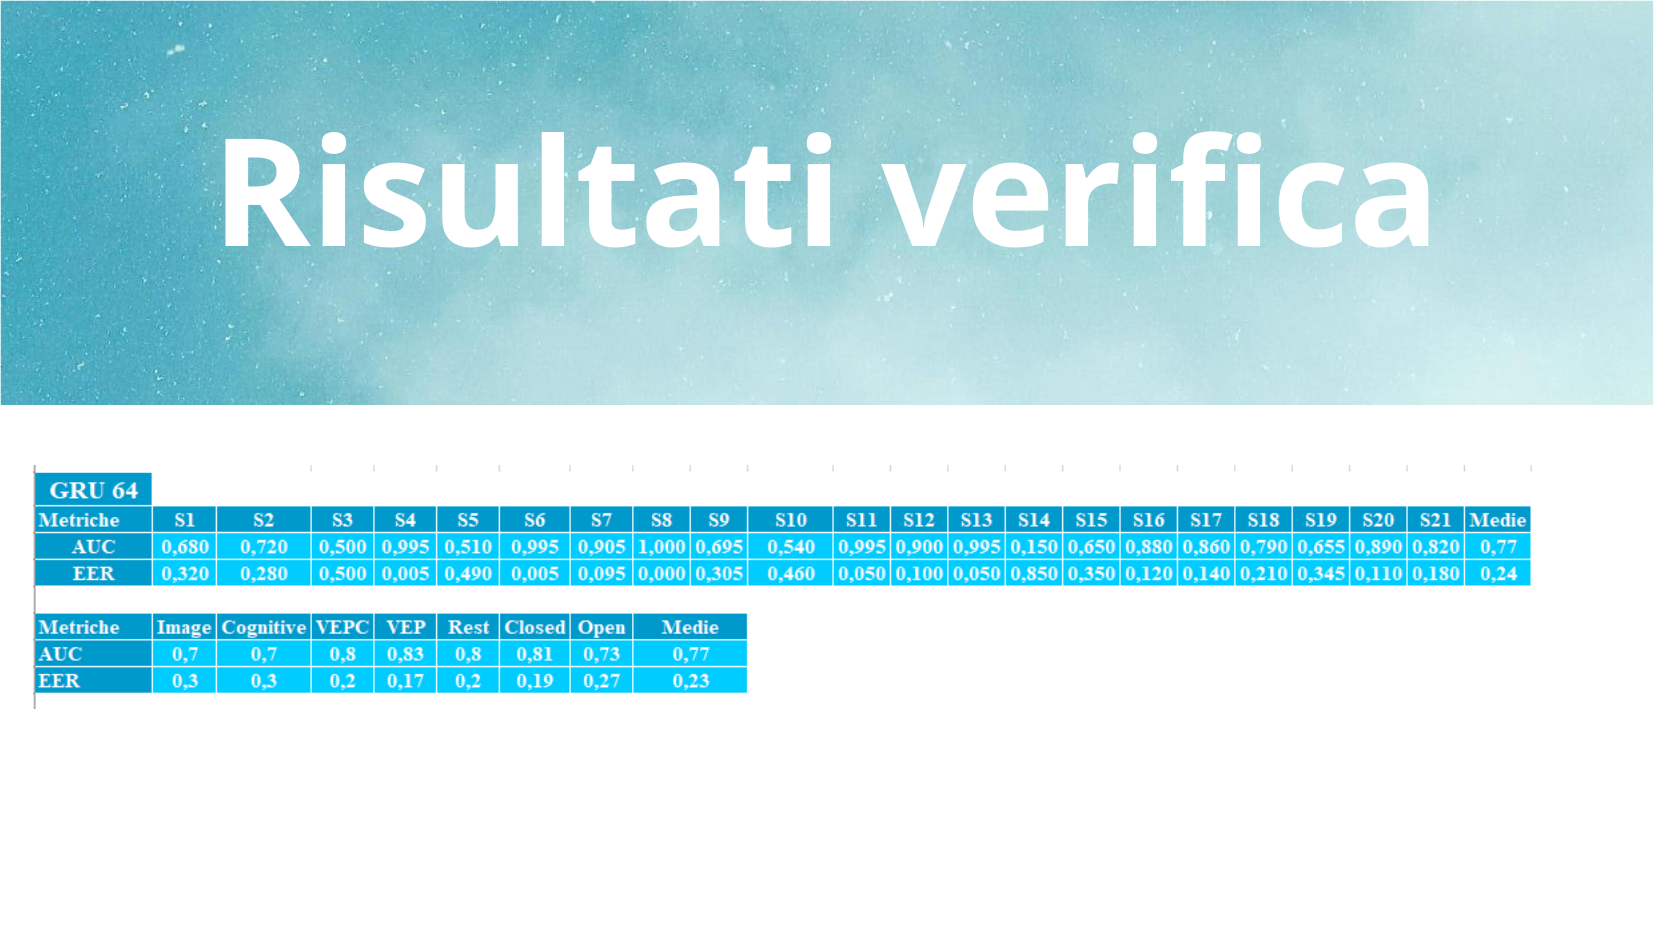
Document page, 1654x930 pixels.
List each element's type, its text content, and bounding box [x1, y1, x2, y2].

picture [2, 2, 1653, 405]
title Risultati verifica [82, 95, 1571, 300]
picture [33, 465, 1536, 709]
